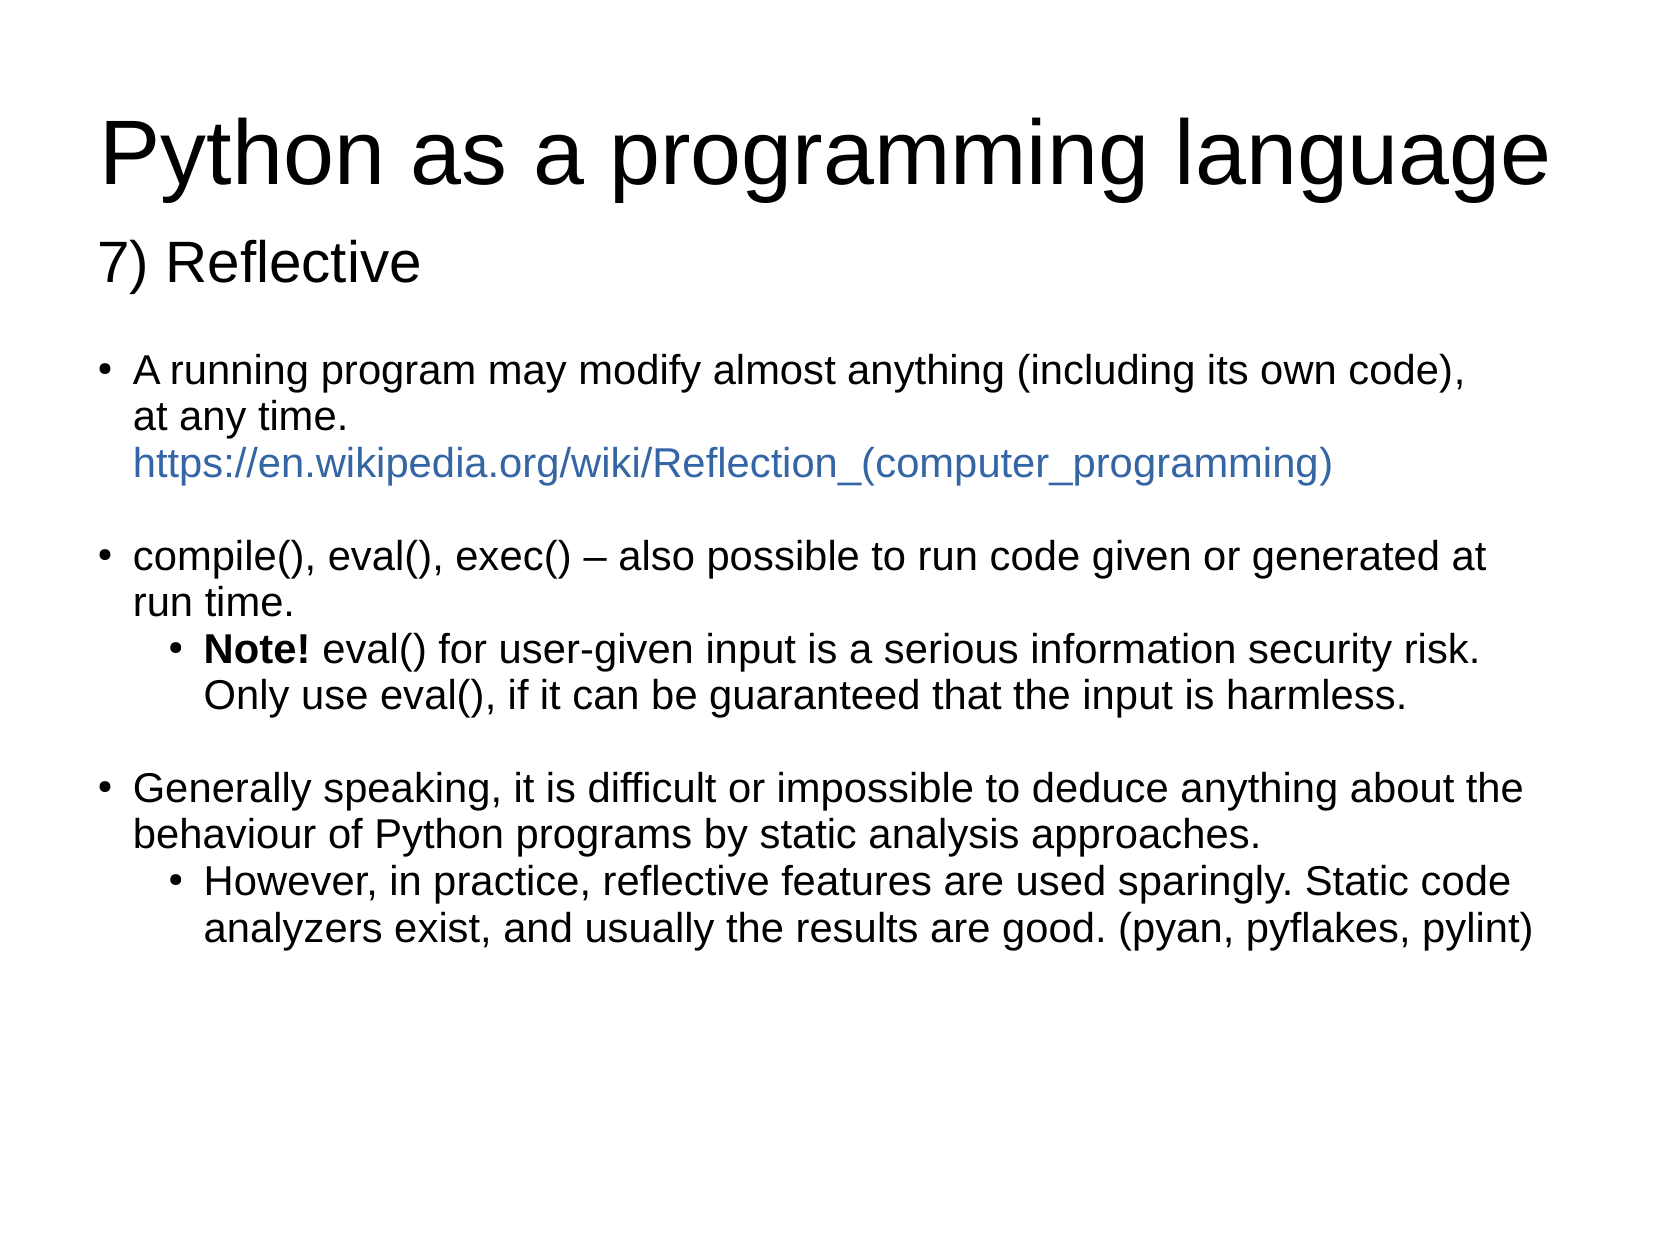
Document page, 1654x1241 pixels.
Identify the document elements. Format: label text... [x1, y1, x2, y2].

text_box 7) Reflective A running program may modify almost anything (including its own code), at any time. https://en.wikipedia.org/wiki/Reflection_(computer_programming) compile(), eval(), exec() – also possible to run code given or generated at run time. Note! eval() for user-given input is a serious information security risk. Only use eval(), if it can be guaranteed that the input is harmless. Generally speaking, it is difficult or impossible to deduce anything about the behaviour of Python programs by static analysis approaches. However, in practice, reflective features are used sparingly. Static code analyzers exist, and usually the results are good. (pyan, pyflakes, pylint) [82, 222, 1561, 1013]
title Python as a programming language [82, 49, 1571, 257]
